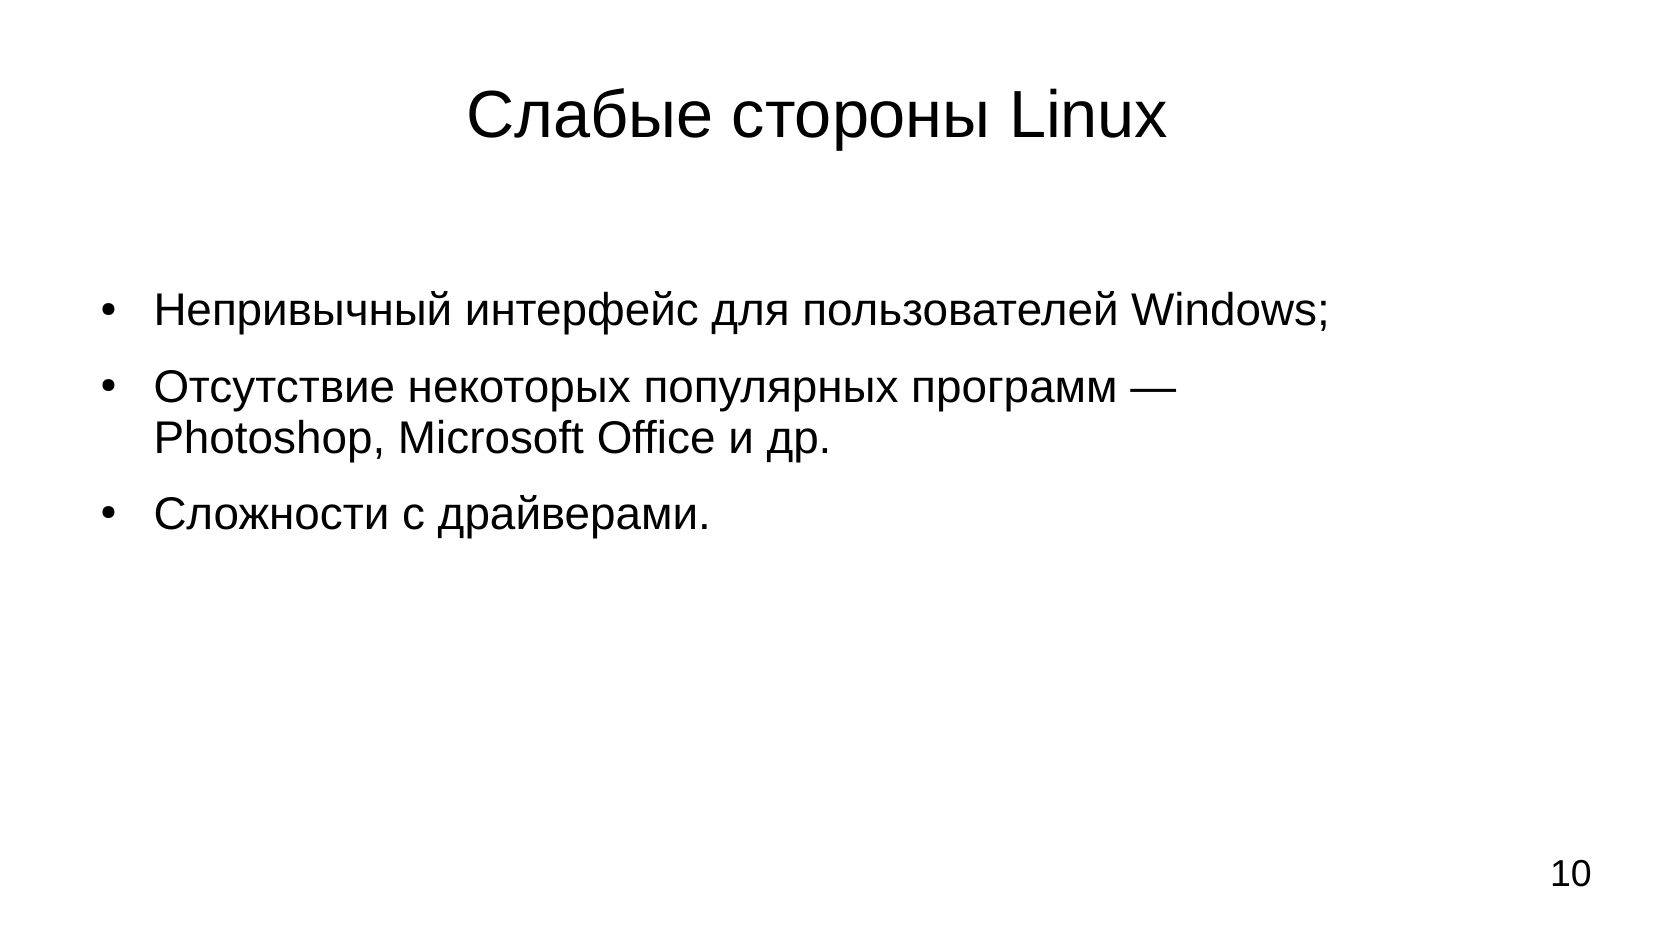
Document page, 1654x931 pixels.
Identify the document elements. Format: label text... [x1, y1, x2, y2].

title Слабые стороны Linux [82, 37, 1571, 193]
list Непривычный интерфейс для пользователей Windows; Отсутствие некоторых популярных программ — Photoshop, Microsoft Office и др. Сложности с драйверами. [82, 217, 1388, 758]
text_box <number> [1535, 845, 1654, 916]
